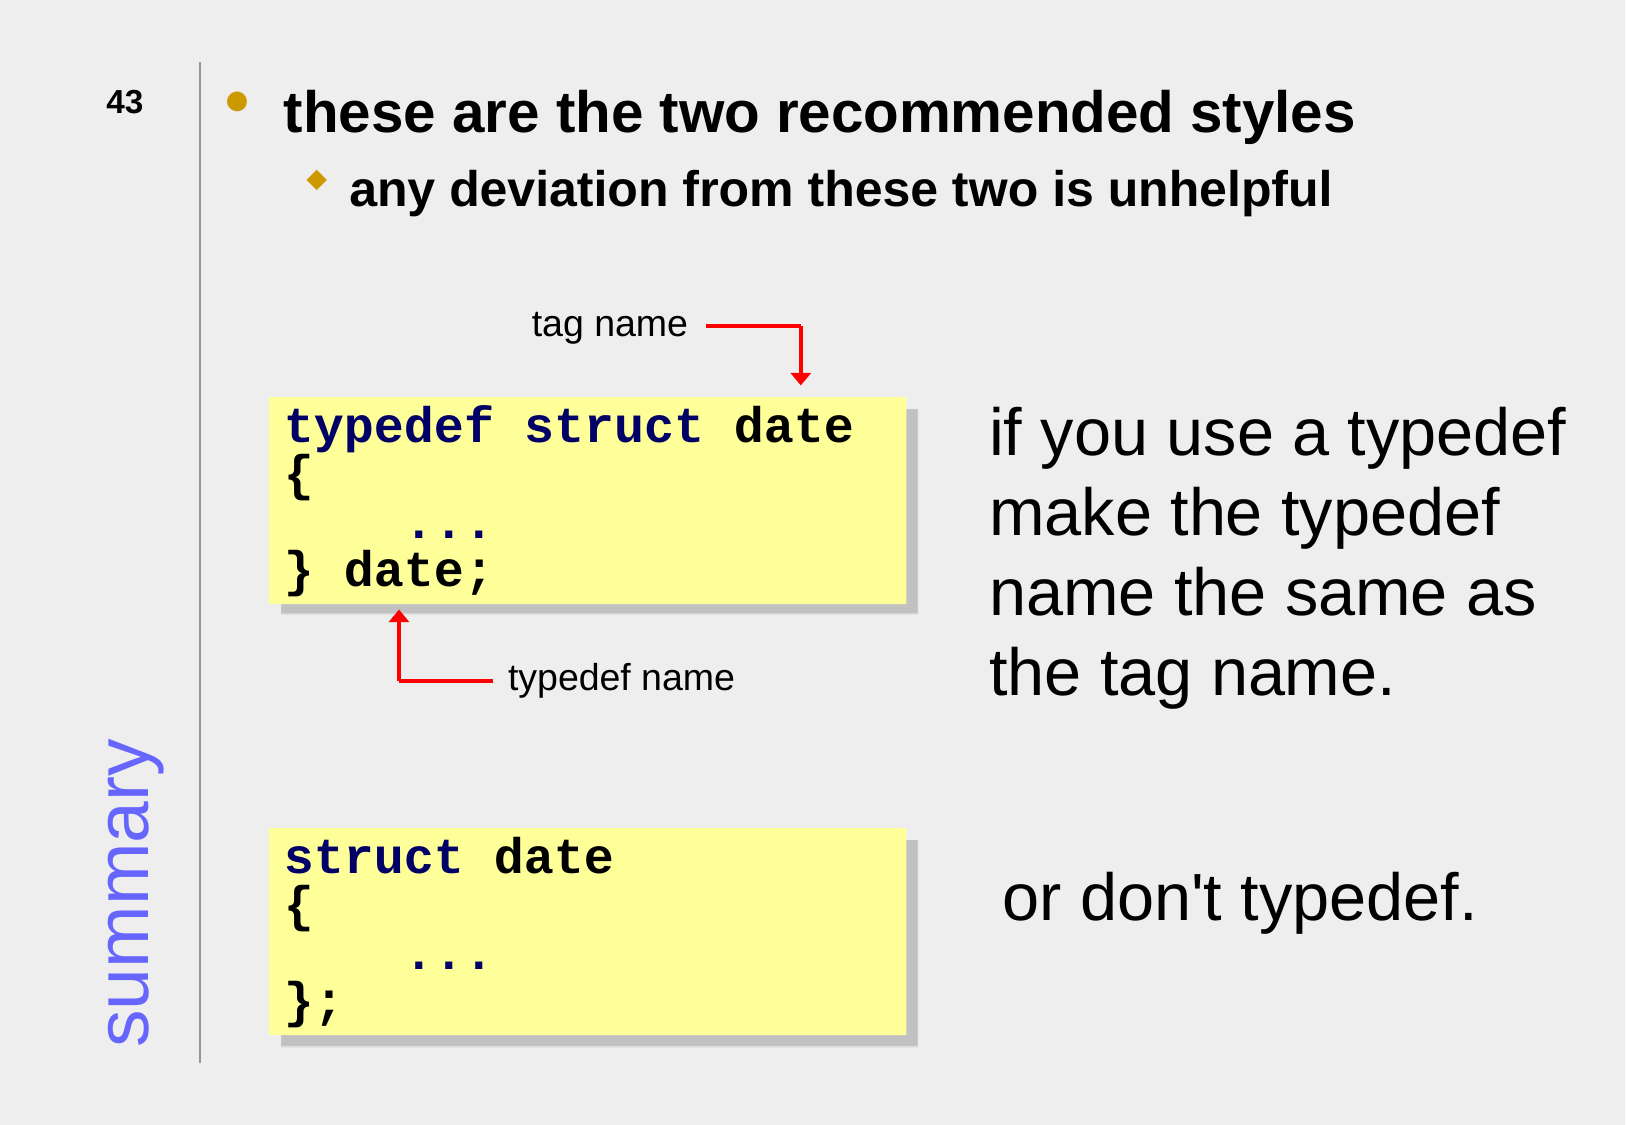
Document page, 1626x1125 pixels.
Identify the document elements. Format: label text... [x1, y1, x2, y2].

text_box struct date { ... }; [268, 828, 907, 1036]
text_box or don't typedef. [987, 846, 1494, 942]
text_box tag name [517, 290, 1073, 352]
text_box typedef struct date { ... } date; [268, 397, 907, 605]
text_box typedef name [493, 645, 789, 706]
list these are the two recommended styles any deviation from these two is unhelpful [212, 66, 1625, 1067]
text_box if you use a typedef make the typedef name the same as the tag name. [974, 381, 1583, 717]
title summary [50, 187, 188, 1063]
